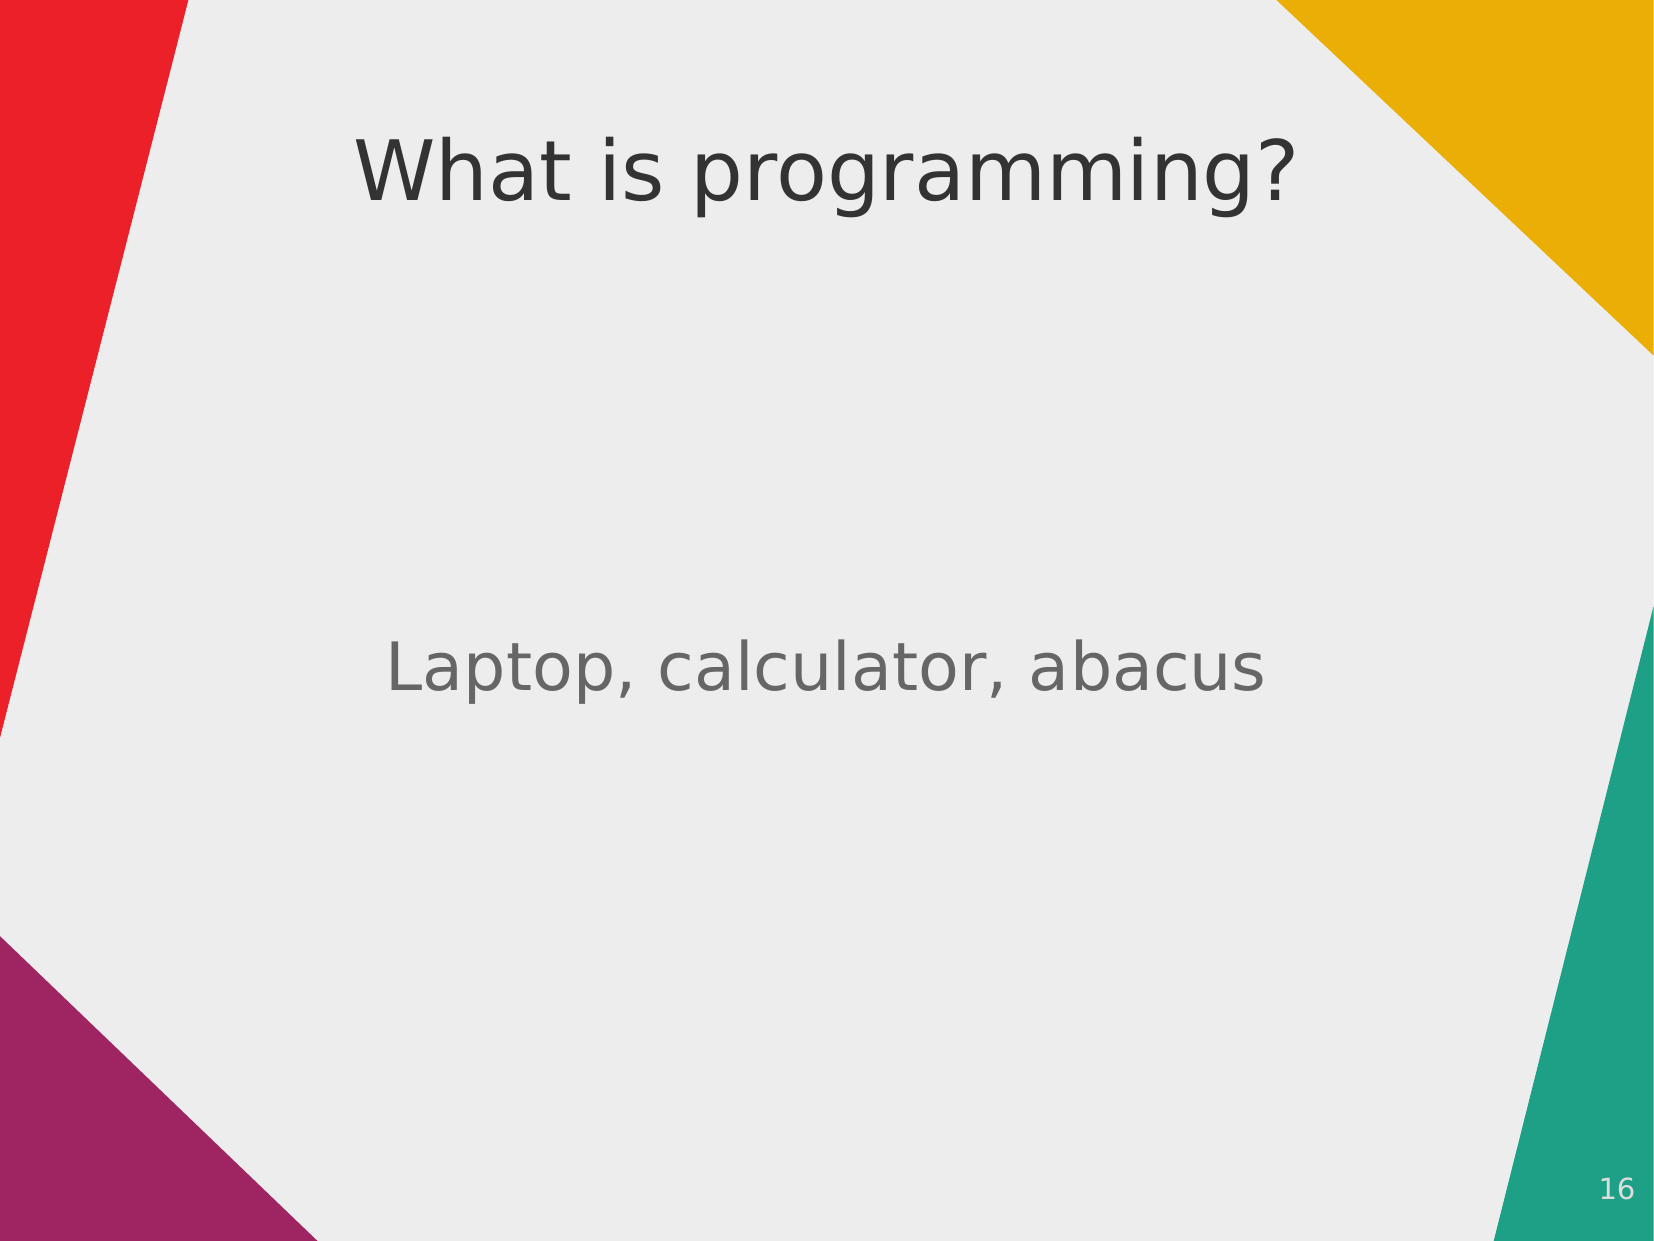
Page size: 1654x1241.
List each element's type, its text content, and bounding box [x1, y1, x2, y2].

subtitle Laptop, calculator, abacus [114, 302, 1539, 1033]
title What is programming? [114, 73, 1539, 271]
